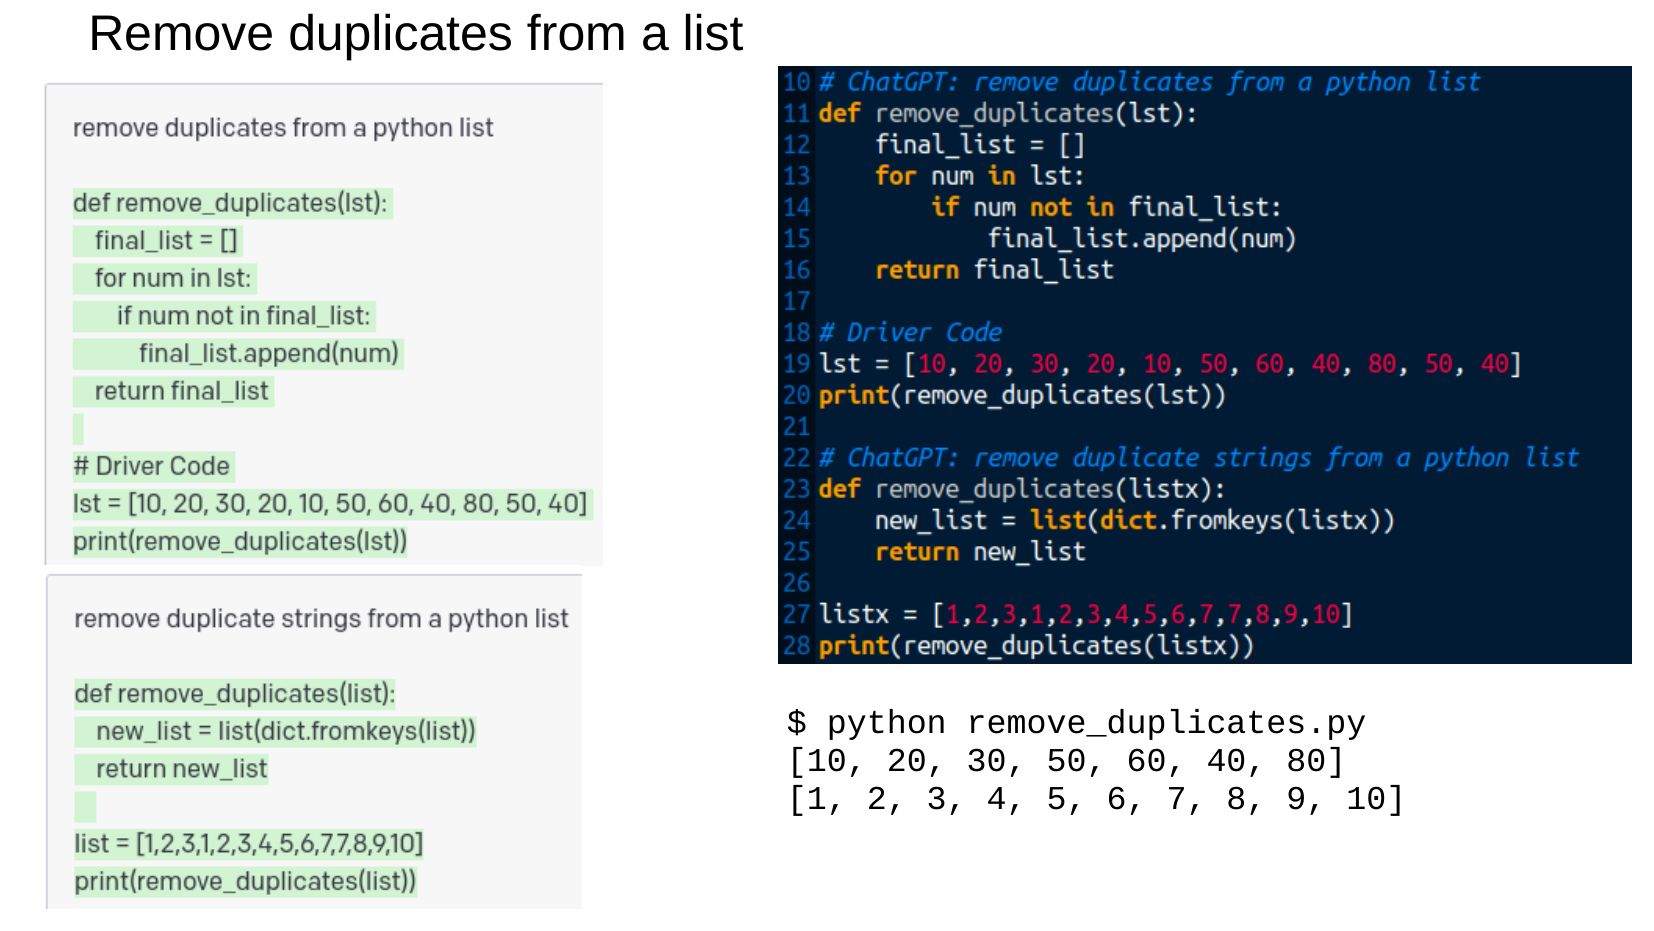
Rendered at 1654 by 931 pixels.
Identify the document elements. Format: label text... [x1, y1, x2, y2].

text_box $ python remove_duplicates.py [10, 20, 30, 50, 60, 40, 80] [1, 2, 3, 4, 5, 6, 7, 8, 9, 10] [772, 698, 1593, 840]
title Remove duplicates from a list [41, 0, 791, 67]
picture [34, 74, 603, 909]
picture [778, 66, 1632, 664]
